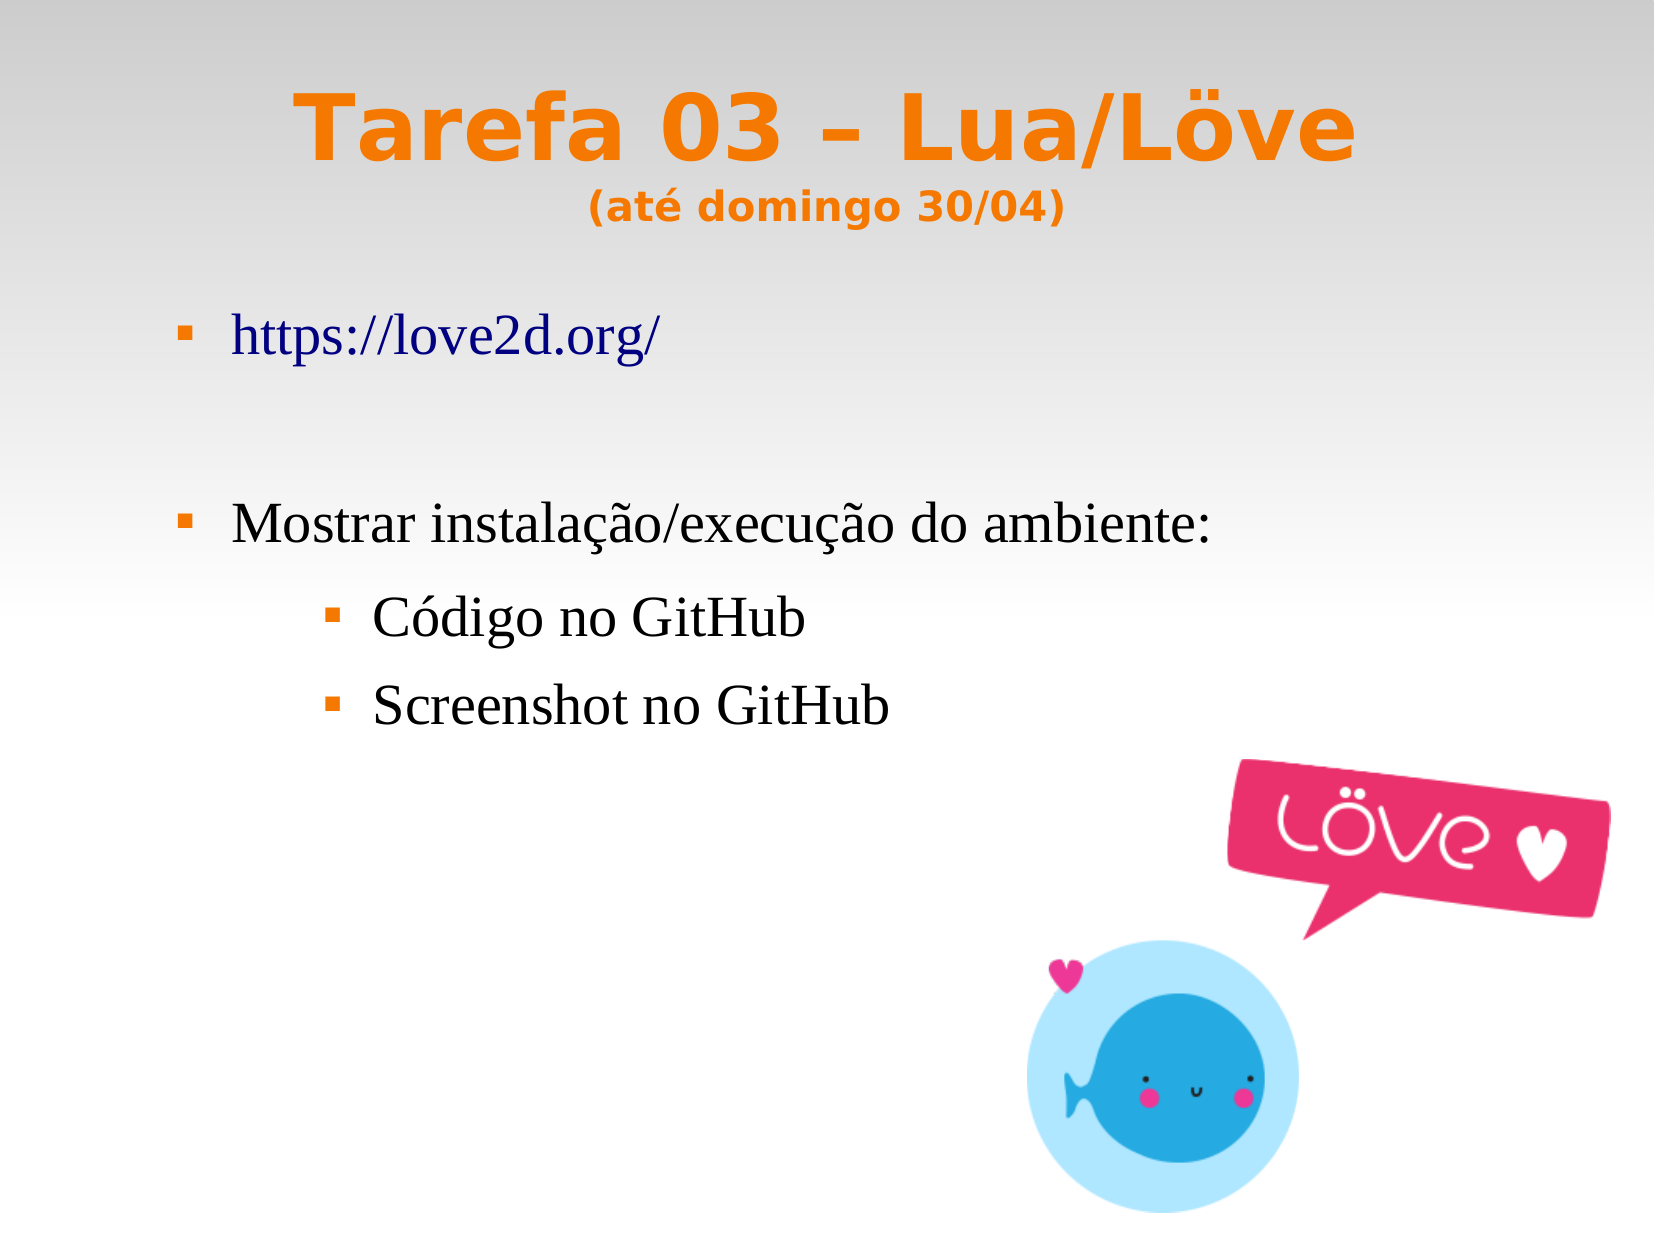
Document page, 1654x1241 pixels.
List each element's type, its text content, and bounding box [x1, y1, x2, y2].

picture [1027, 759, 1611, 1213]
title Tarefa 03 – Lua/Löve (até domingo 30/04) [82, 49, 1571, 257]
list https://love2d.org/ Mostrar instalação/execução do ambiente: Código no GitHub Screenshot no GitHub [89, 302, 1576, 1121]
